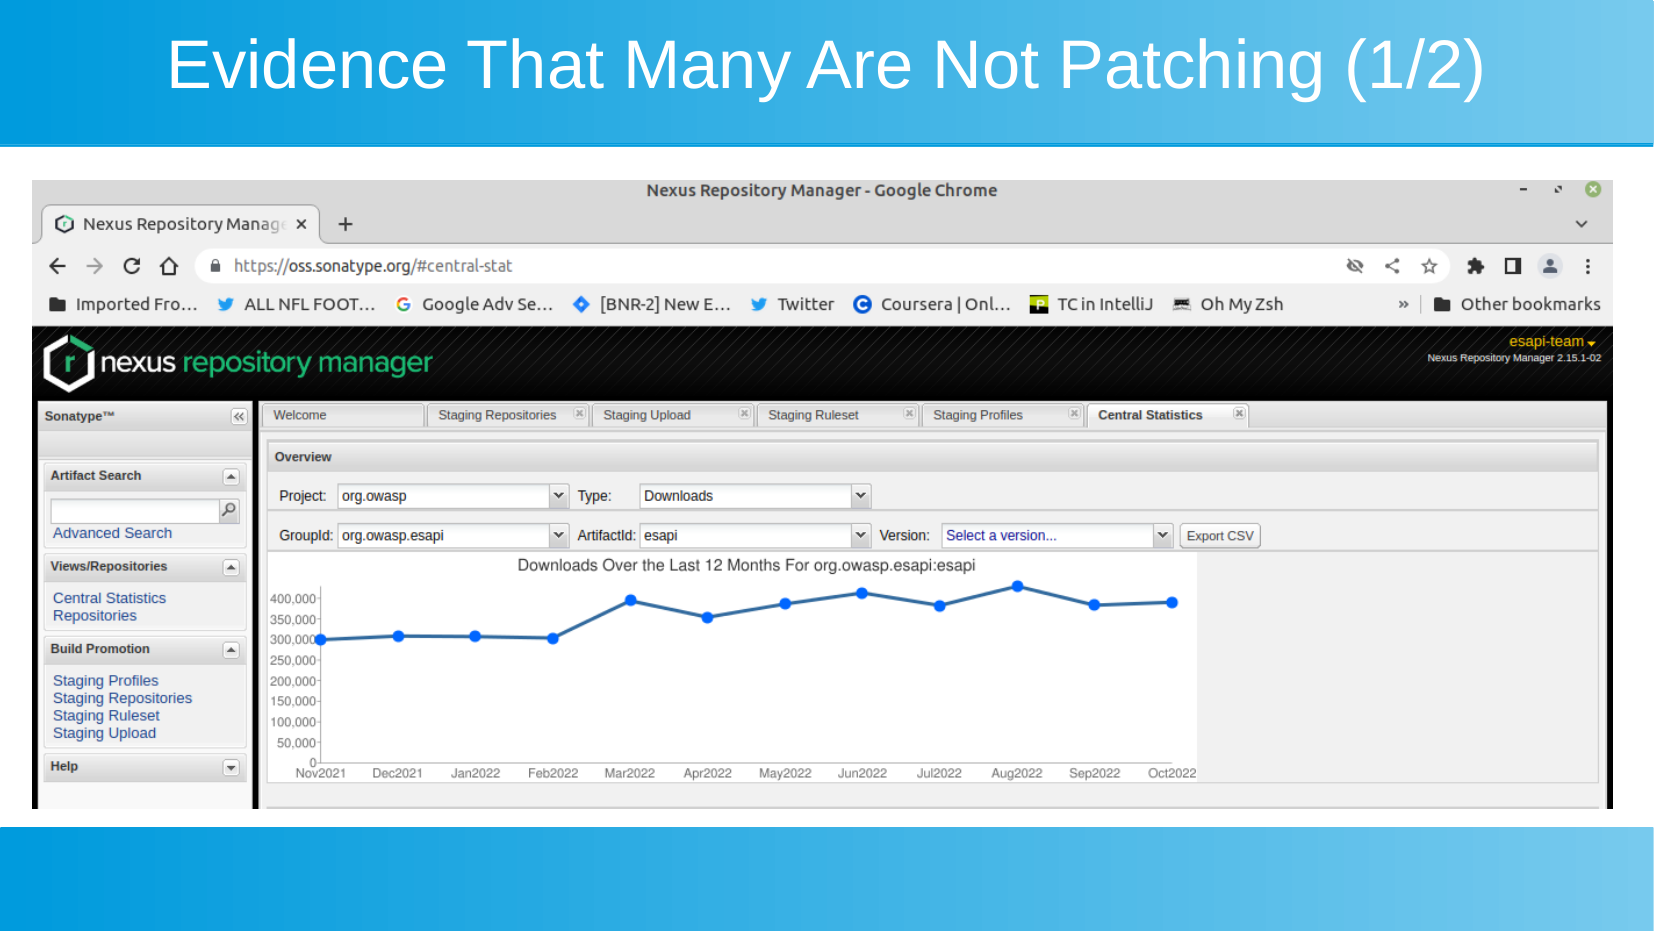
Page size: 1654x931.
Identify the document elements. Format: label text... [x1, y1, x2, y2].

title Evidence That Many Are Not Patching (1/2) [59, 0, 1595, 142]
picture [32, 180, 1613, 809]
